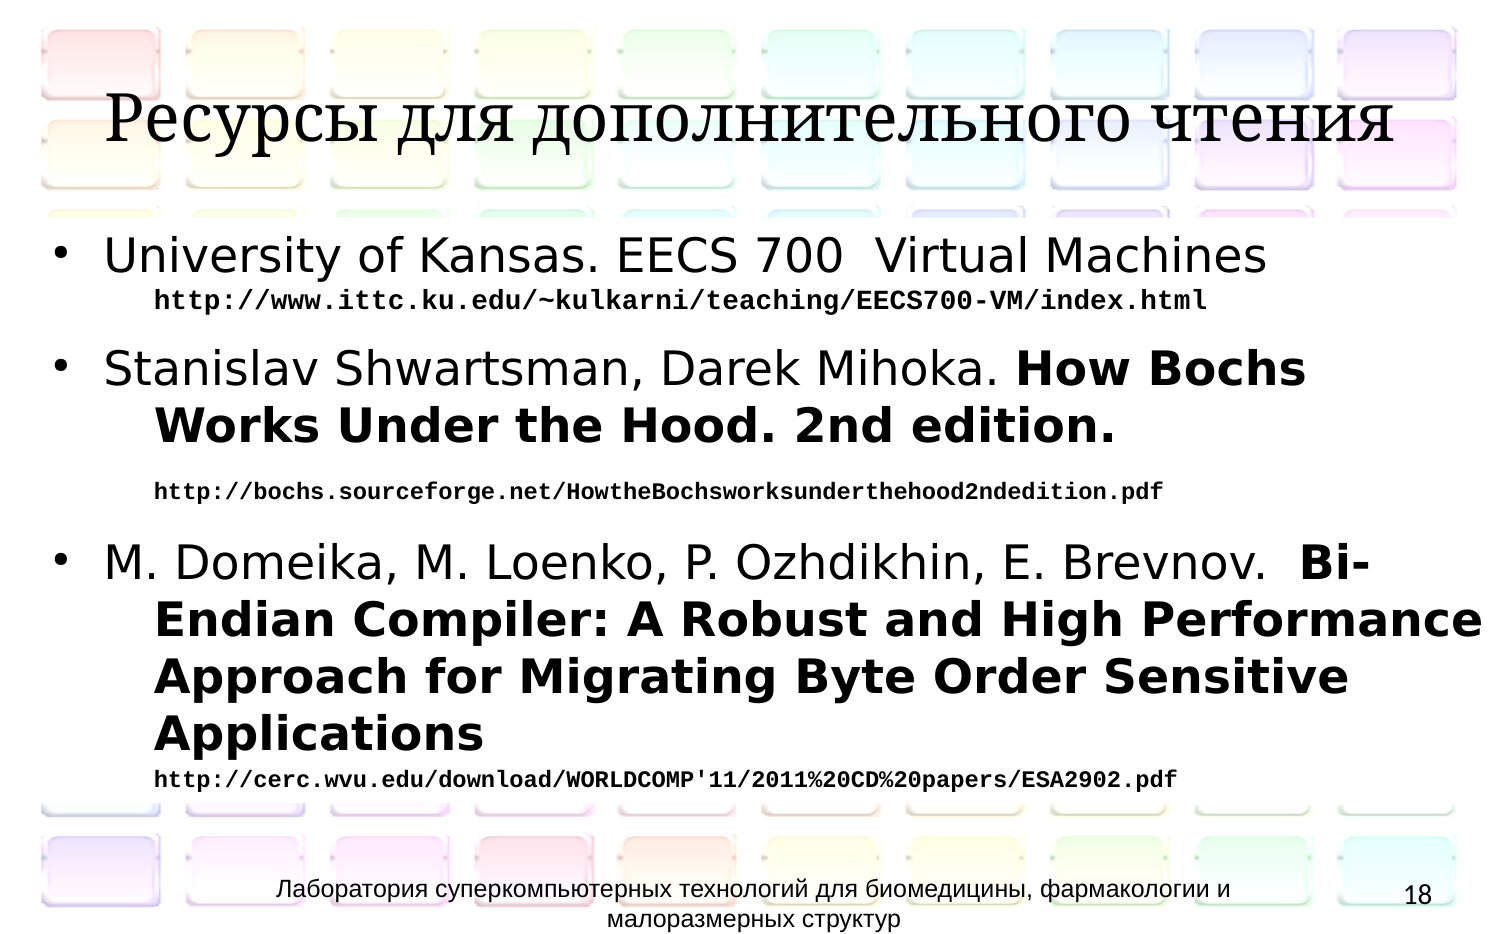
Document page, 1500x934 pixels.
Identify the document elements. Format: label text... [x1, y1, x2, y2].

text_box Лаборатория суперкомпьютерных технологий для биомедицины, фармакологии и малоразмерных структур [171, 864, 1338, 915]
list University of Kansas. EECS 700 Virtual Machines http://www.ittc.ku.edu/~kulkarni/teaching/EECS700-VM/index.html Stanislav Shwartsman, Darek Mihoka. How Bochs Works Under the Hood. 2nd edition. http://bochs.sourceforge.net/HowtheBochsworksunderthehood2ndedition.pdf M. Domeika, M. Loenko, P. Ozhdikhin, E. Brevnov. Bi-Endian Compiler: A Robust and High Performance Approach for Migrating Byte Order Sensitive Applications http://cerc.wvu.edu/download/WORLDCOMP'11/2011%20CD%20papers/ESA2902.pdf [4, 217, 1500, 804]
title Ресурсы для дополнительного чтения [75, 37, 1426, 193]
text_box <номер> [1387, 868, 1473, 918]
picture [0, 0, 1500, 934]
